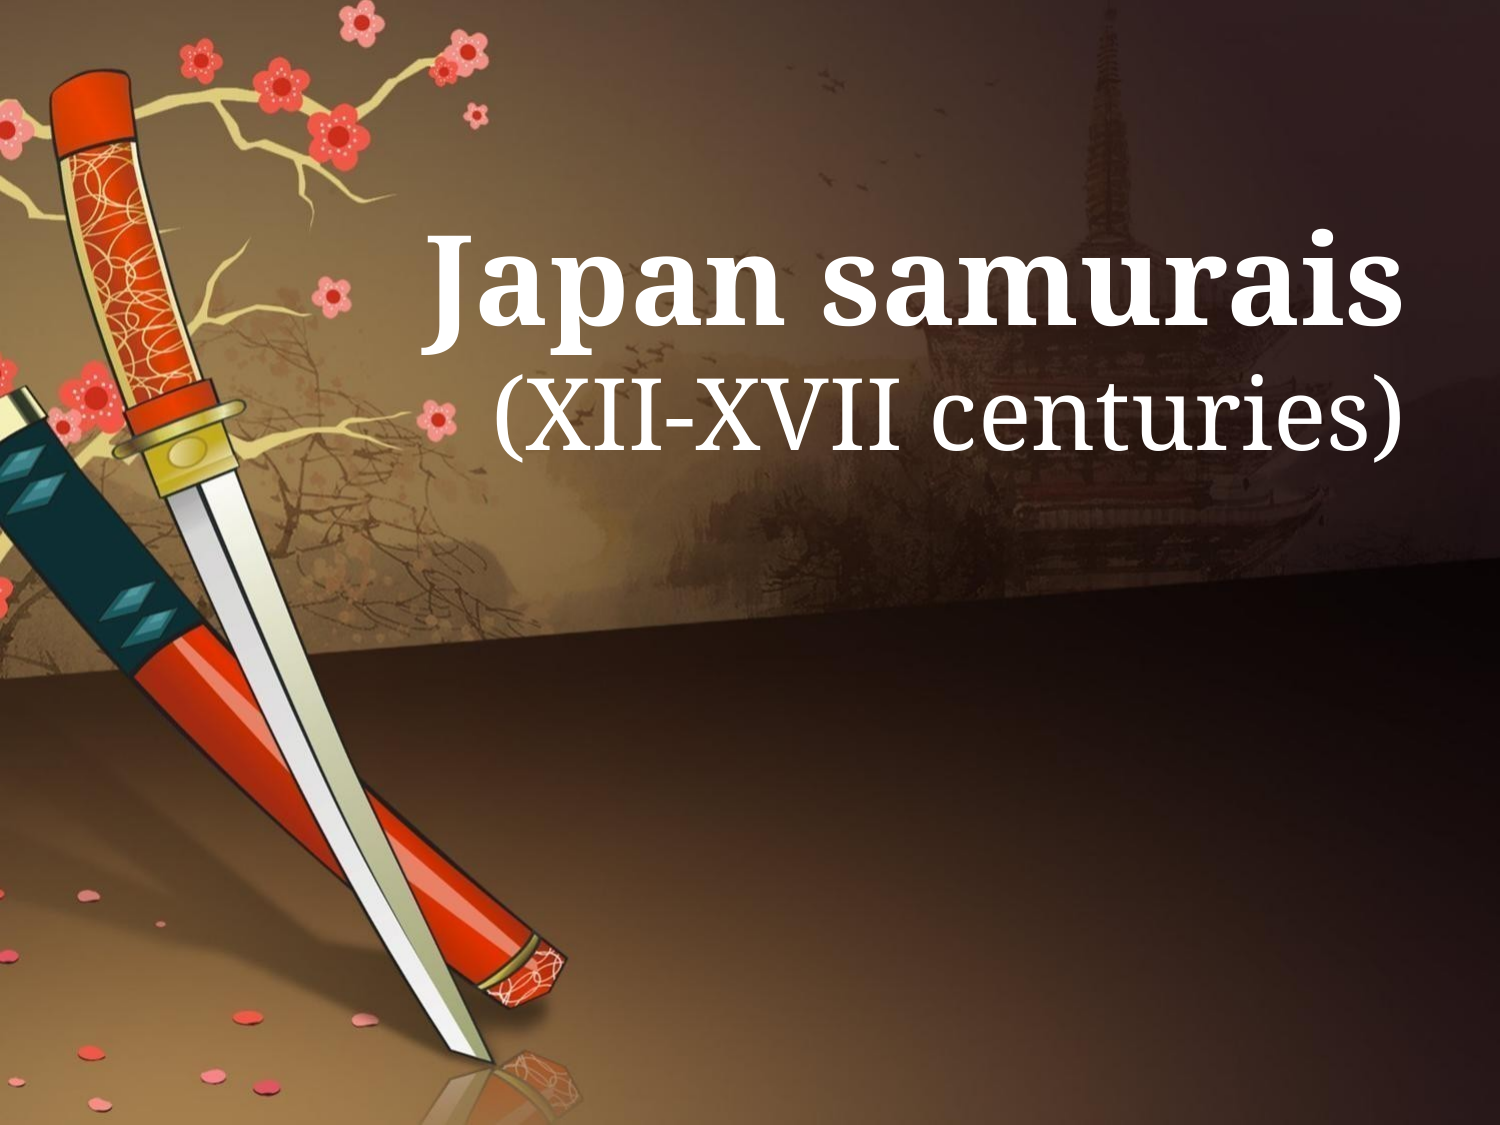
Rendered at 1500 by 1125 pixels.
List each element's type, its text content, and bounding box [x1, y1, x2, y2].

picture [0, 0, 1500, 1125]
title Japan samurais (XII-XVII centuries) [289, 195, 1422, 479]
